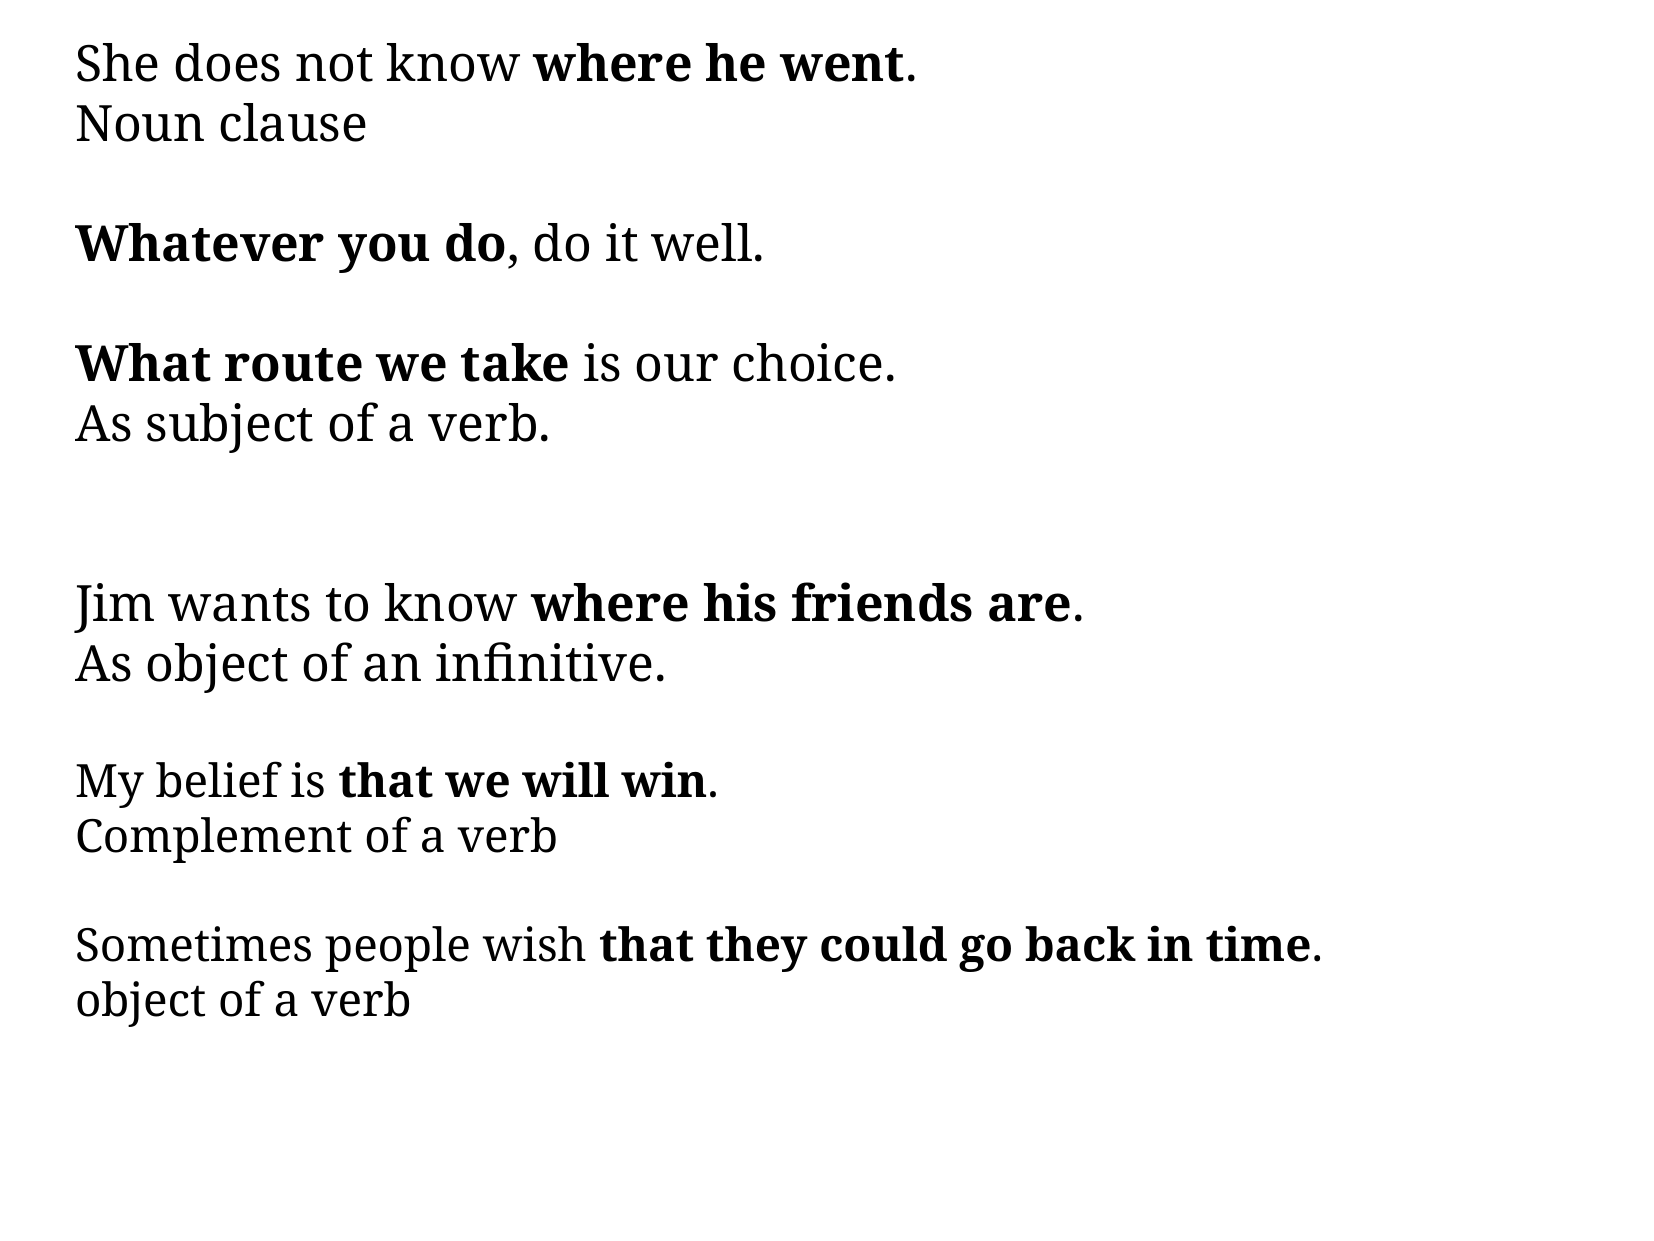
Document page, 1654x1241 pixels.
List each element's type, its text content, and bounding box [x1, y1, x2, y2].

text_box She does not know where he went. Noun clause Whatever you do, do it well. What route we take is our choice. As subject of a verb. Jim wants to know where his friends are. As object of an infinitive. My belief is that we will win. Complement of a verb Sometimes people wish that they could go back in time. object of a verb [75, 30, 1560, 1140]
